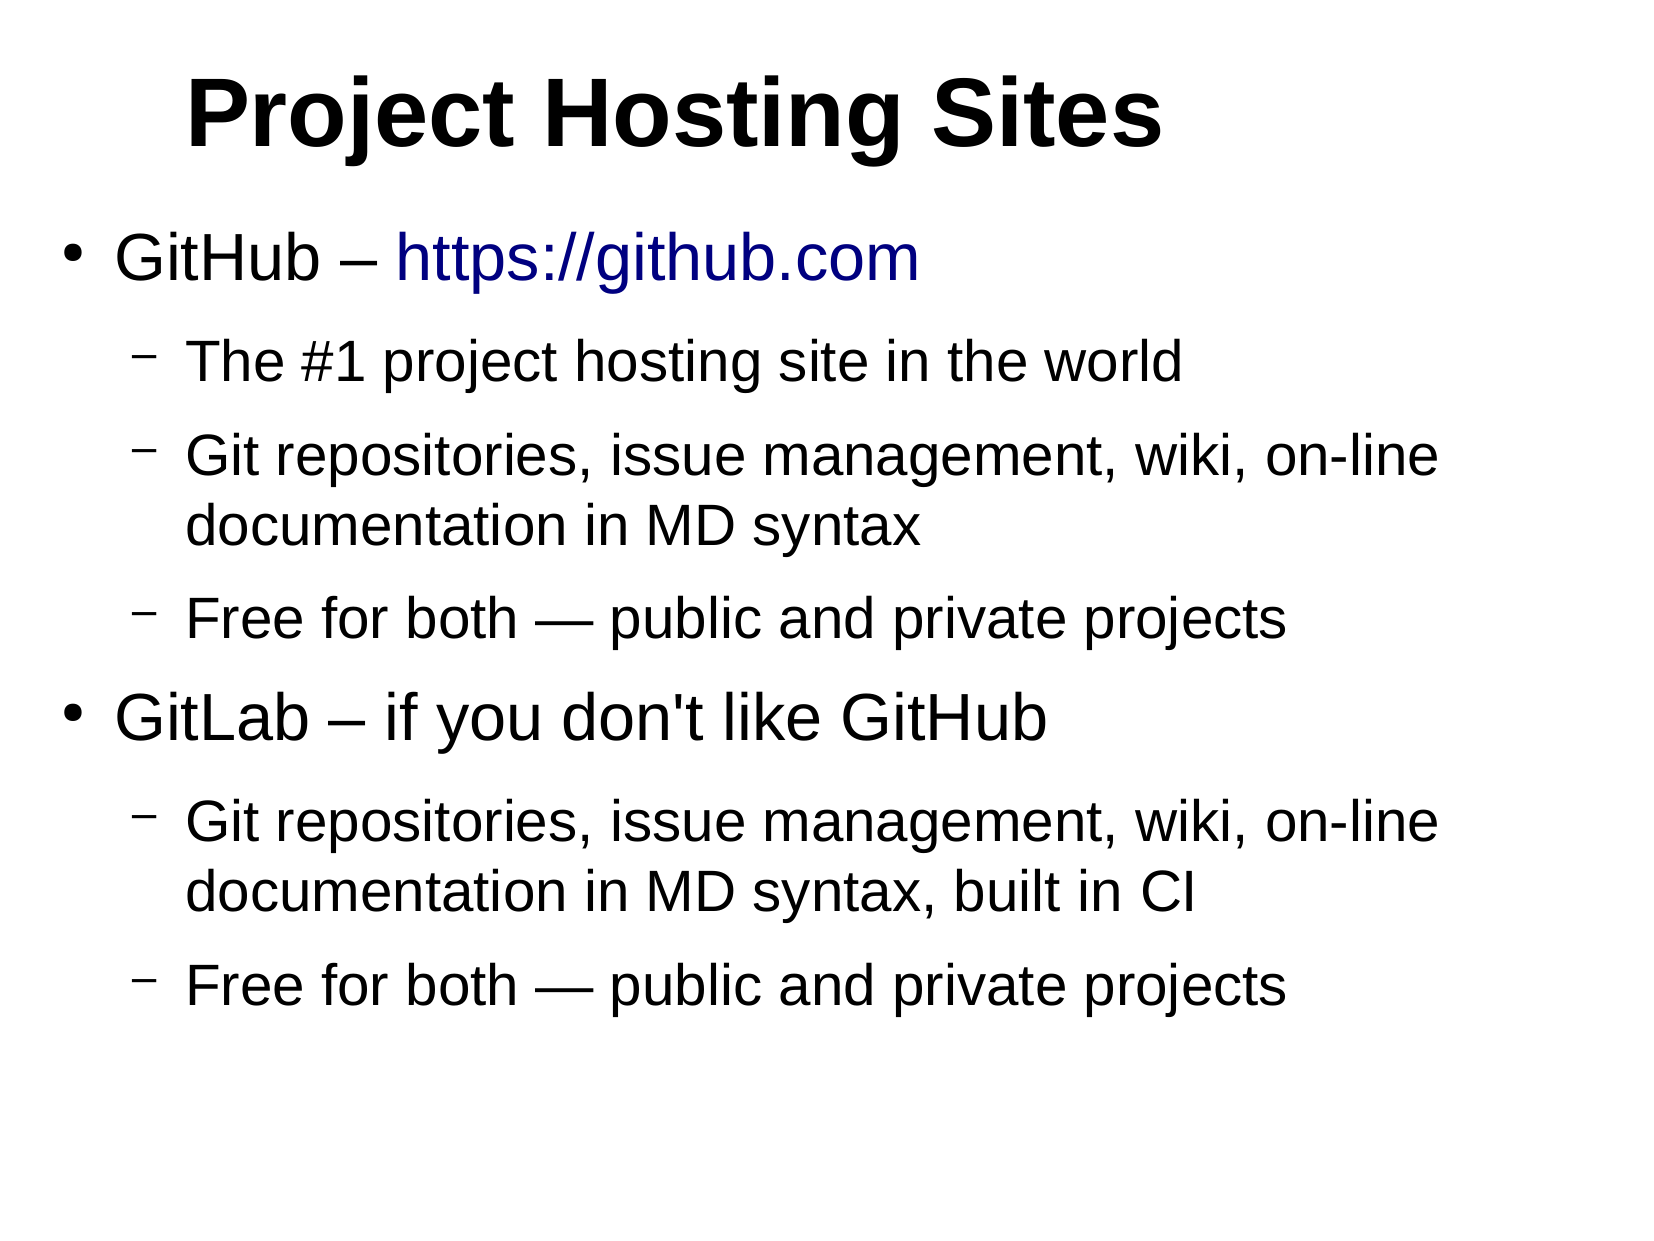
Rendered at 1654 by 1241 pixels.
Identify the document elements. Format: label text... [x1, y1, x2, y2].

title Project Hosting Sites [25, 7, 1325, 209]
list GitHub – https://github.com The #1 project hosting site in the world Git repositories, issue management, wiki, on-line documentation in MD syntax Free for both — public and private projects GitLab – if you don't like GitHub Git repositories, issue management, wiki, on-line documentation in MD syntax, built in CI Free for both — public and private projects [25, 208, 1628, 1216]
